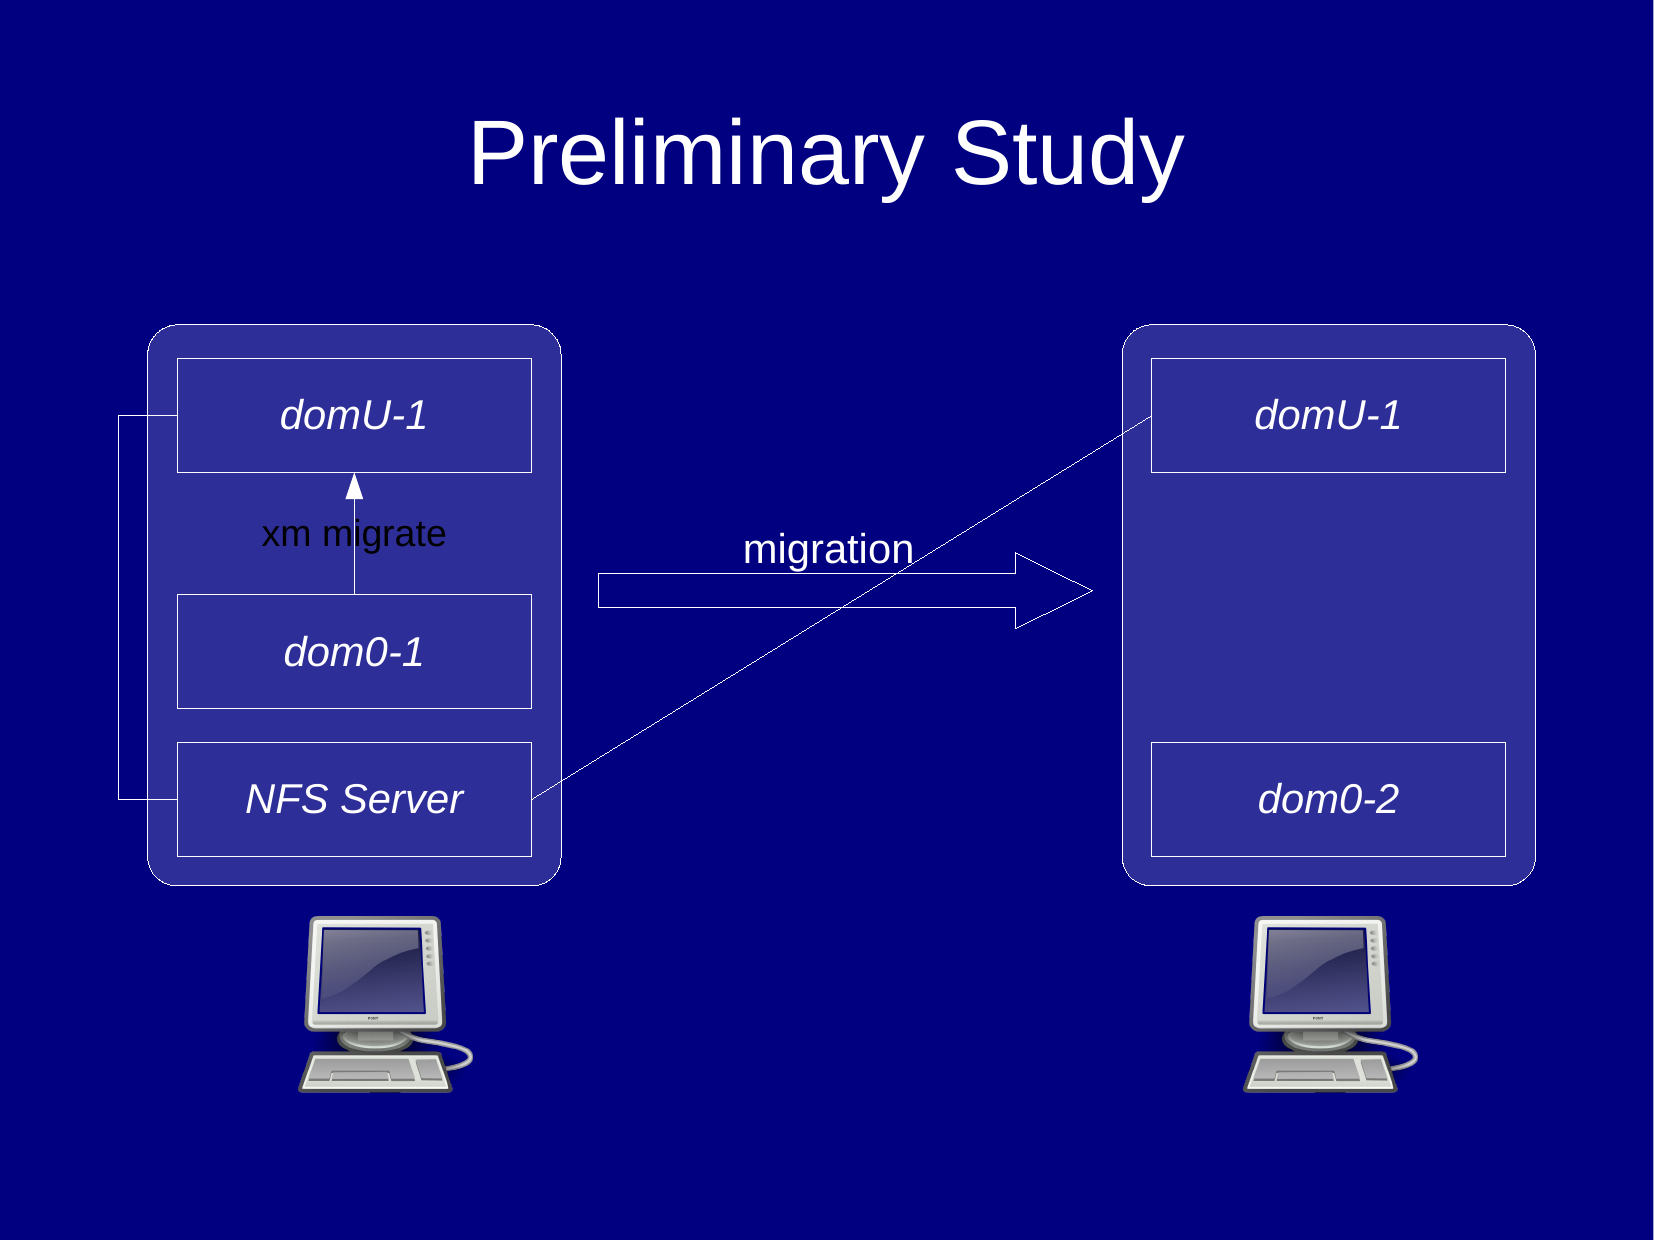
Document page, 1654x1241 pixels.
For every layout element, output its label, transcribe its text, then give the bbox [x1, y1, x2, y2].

text_box NFS Server [177, 742, 532, 857]
text_box [147, 324, 562, 886]
title Preliminary Study [82, 56, 1571, 250]
picture [1243, 916, 1418, 1093]
text_box domU-1 [1151, 358, 1506, 473]
text_box [1122, 324, 1536, 886]
text_box dom0-1 [177, 594, 532, 709]
text_box dom0-2 [1151, 742, 1506, 857]
picture [298, 916, 473, 1093]
text_box domU-1 [177, 358, 532, 473]
text_box migration [598, 552, 1093, 629]
